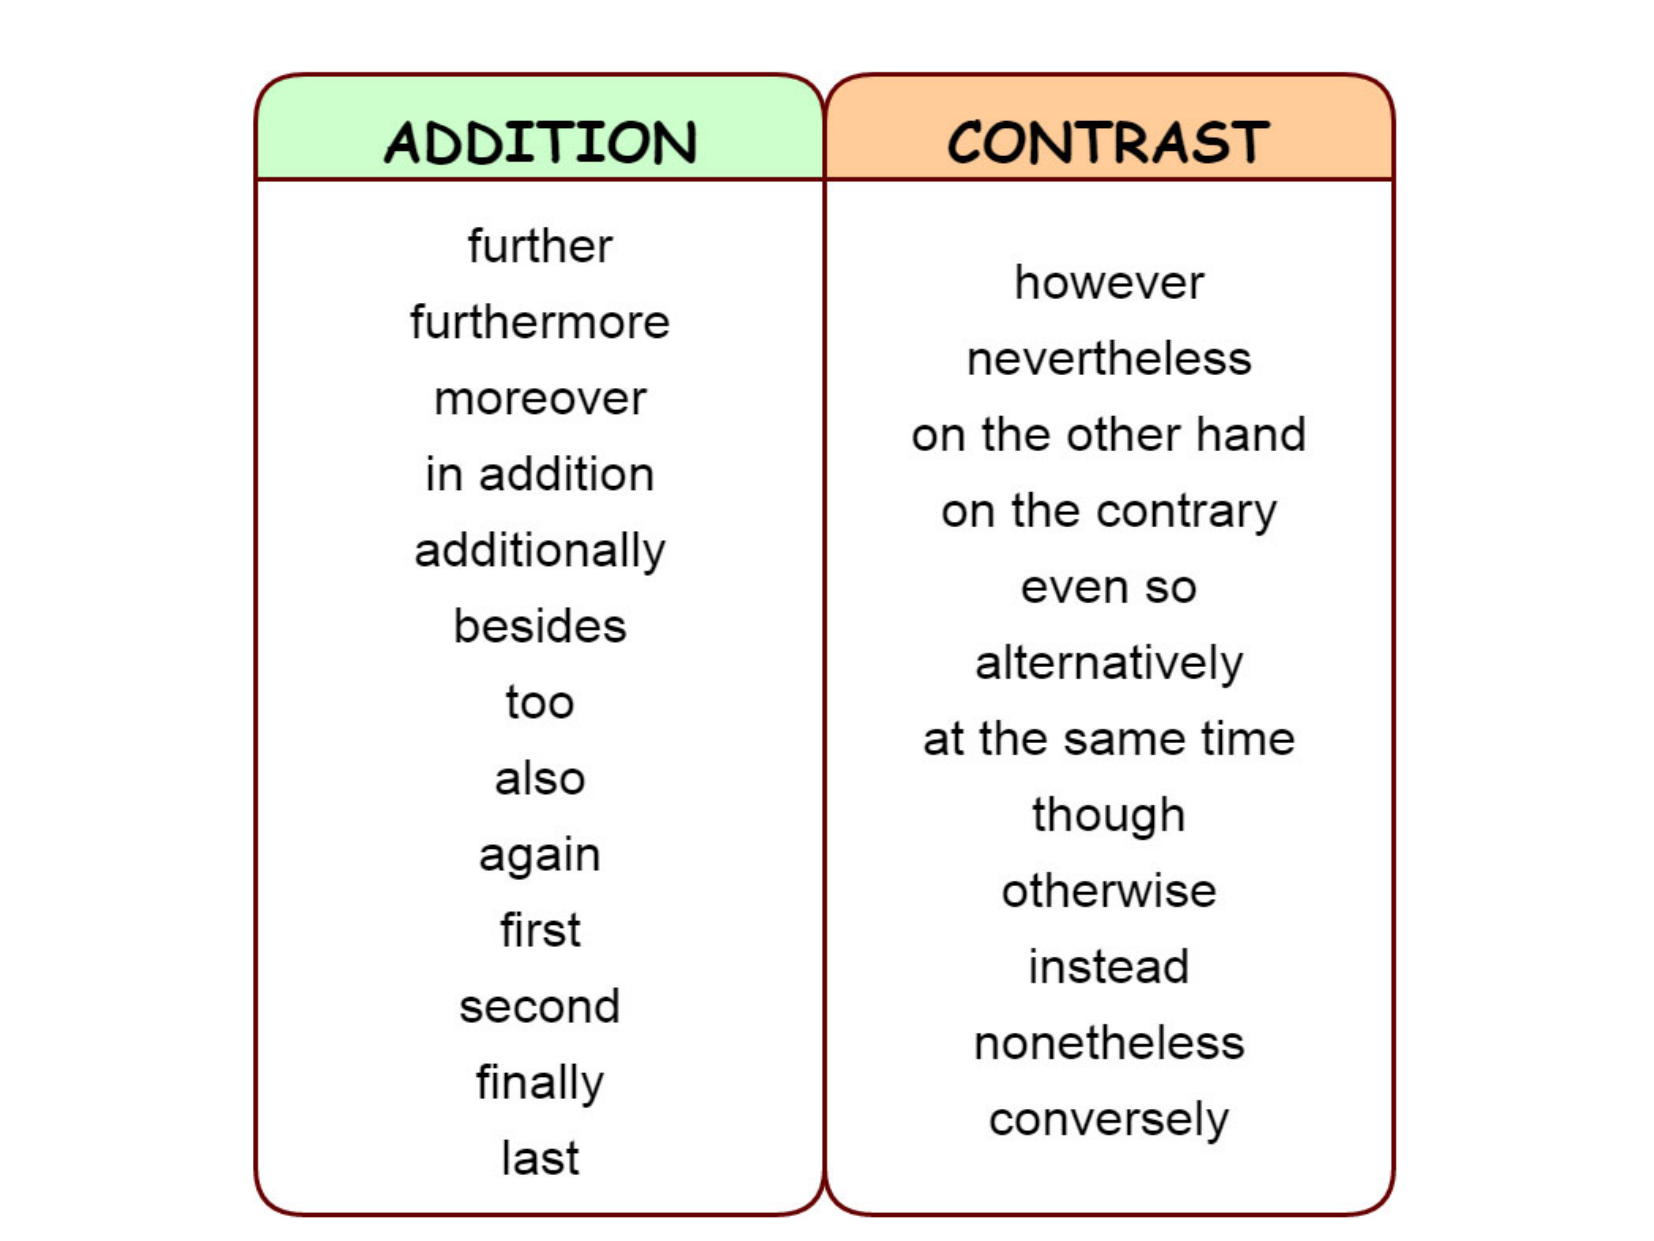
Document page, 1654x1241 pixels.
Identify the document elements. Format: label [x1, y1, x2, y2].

picture [252, 10, 1398, 1219]
